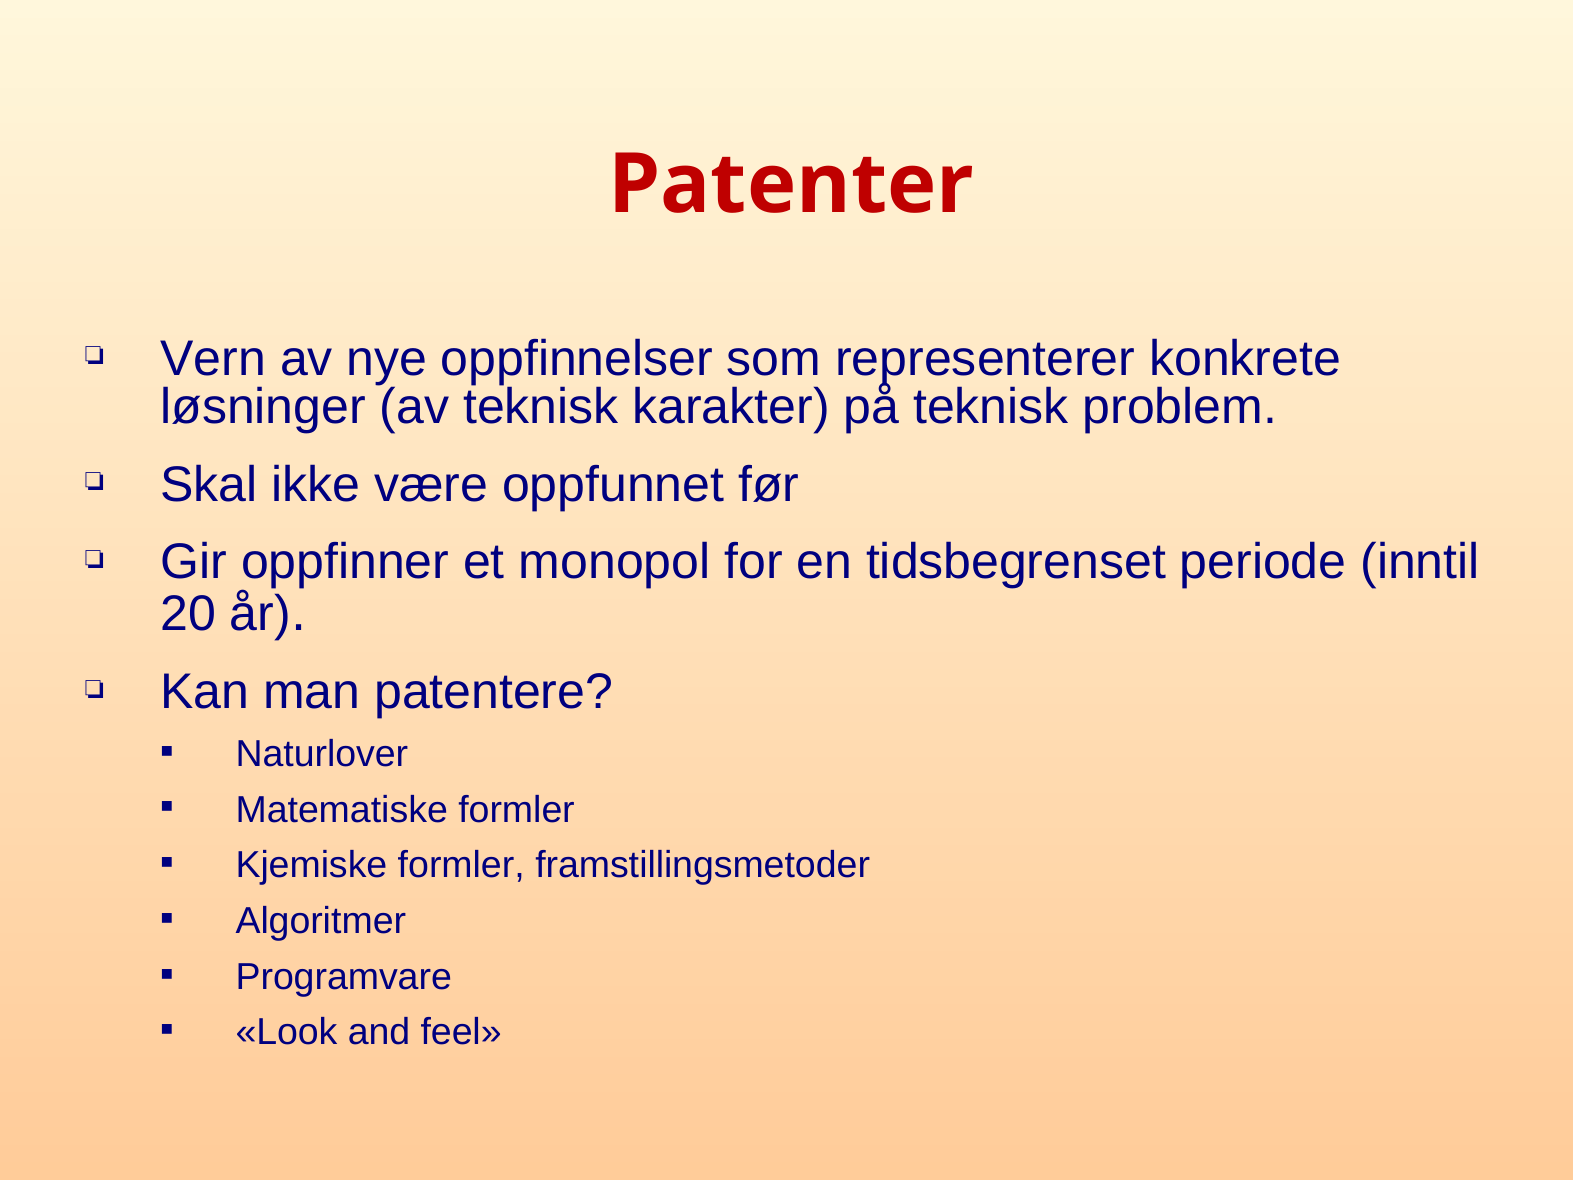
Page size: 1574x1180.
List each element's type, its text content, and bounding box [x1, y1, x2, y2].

list Vern av nye oppfinnelser som representerer konkrete løsninger (av teknisk karakter) på teknisk problem. Skal ikke være oppfunnet før Gir oppfinner et monopol for en tidsbegrenset periode (inntil 20 år). Kan man patentere? Naturlover Matematiske formler Kjemiske formler, framstillingsmetoder Algoritmer Programvare «Look and feel» [85, 336, 1539, 1170]
title Patenter [39, 54, 1543, 309]
